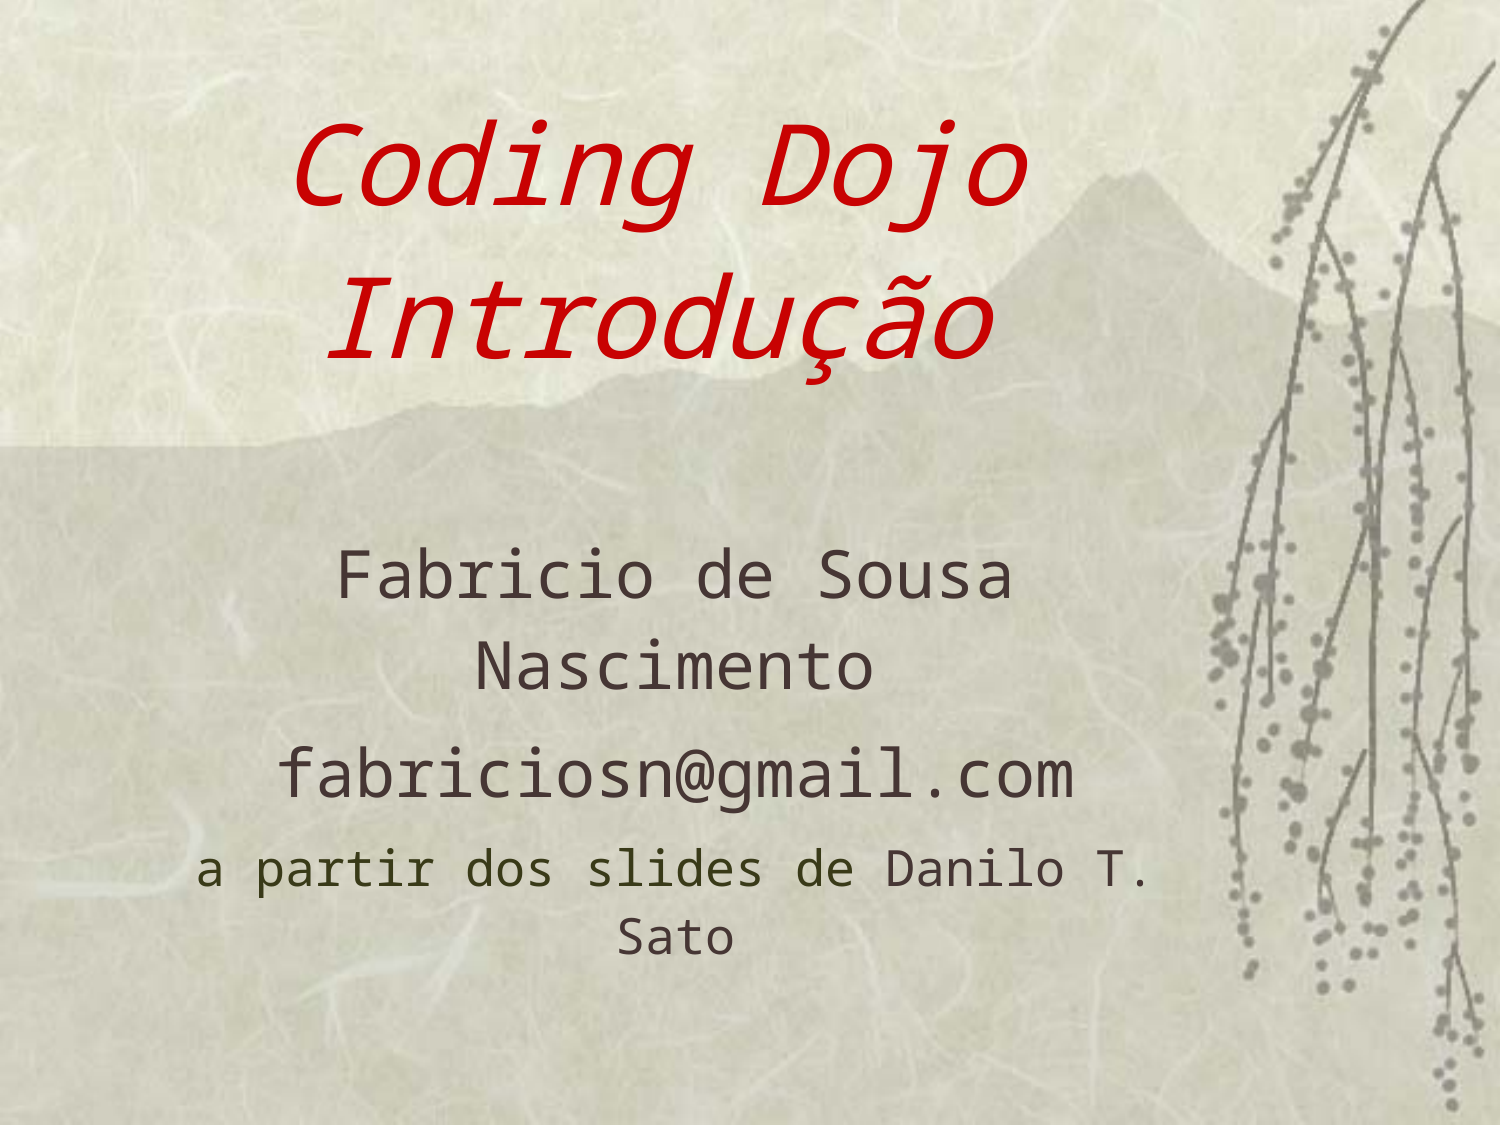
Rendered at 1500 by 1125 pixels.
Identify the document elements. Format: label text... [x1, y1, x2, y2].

title Coding Dojo Introdução [59, 118, 1247, 359]
subtitle Fabricio de Sousa Nascimento fabriciosn@gmail.com a partir dos slides de Danilo T. Sato [150, 519, 1201, 852]
picture [0, 0, 1500, 1125]
